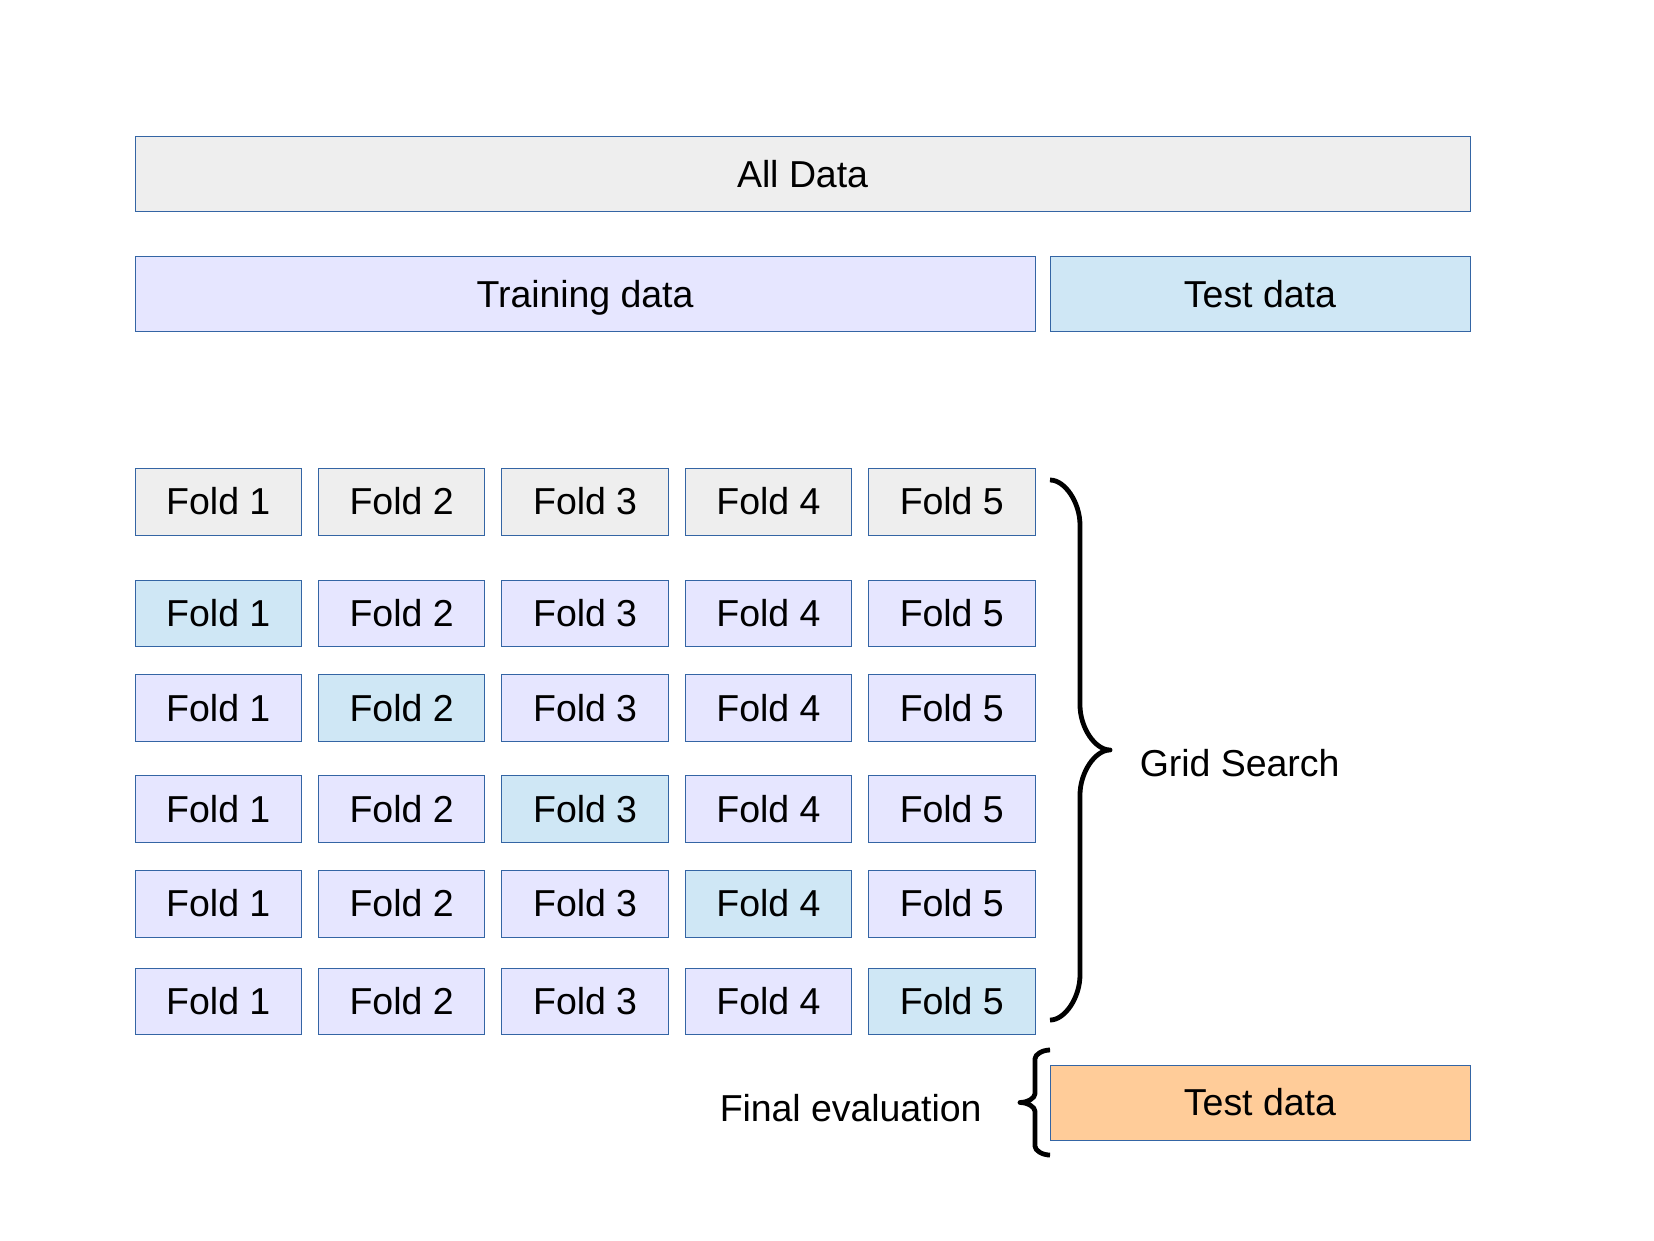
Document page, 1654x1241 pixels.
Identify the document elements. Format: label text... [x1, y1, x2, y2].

text_box Fold 4 [685, 775, 852, 843]
text_box Fold 3 [501, 580, 669, 647]
text_box Fold 2 [318, 580, 485, 647]
text_box Fold 4 [685, 468, 852, 536]
text_box Fold 1 [135, 580, 302, 647]
text_box Training data [135, 256, 1036, 332]
text_box Fold 5 [868, 468, 1036, 536]
text_box Fold 2 [318, 968, 485, 1035]
text_box Fold 5 [868, 968, 1036, 1035]
text_box Fold 5 [868, 674, 1036, 742]
text_box Fold 3 [501, 870, 669, 938]
text_box Fold 1 [135, 468, 302, 536]
text_box Test data [1050, 1065, 1471, 1141]
text_box All Data [135, 136, 1471, 212]
text_box Fold 5 [868, 775, 1036, 843]
text_box Grid Search [1125, 735, 1396, 792]
text_box Fold 2 [318, 870, 485, 938]
text_box Final evaluation [705, 1080, 1006, 1137]
text_box Fold 4 [685, 968, 852, 1035]
text_box Fold 4 [685, 674, 852, 742]
text_box Fold 3 [501, 674, 669, 742]
text_box Fold 3 [501, 468, 669, 536]
text_box Fold 1 [135, 775, 302, 843]
text_box Fold 4 [685, 580, 852, 647]
text_box Fold 2 [318, 775, 485, 843]
text_box Fold 1 [135, 870, 302, 938]
text_box Fold 2 [318, 468, 485, 536]
text_box Fold 1 [135, 968, 302, 1035]
text_box Fold 1 [135, 674, 302, 742]
text_box Fold 4 [685, 870, 852, 938]
text_box Fold 2 [318, 674, 485, 742]
text_box Fold 3 [501, 775, 669, 843]
text_box Fold 3 [501, 968, 669, 1035]
text_box Test data [1050, 256, 1471, 332]
text_box Fold 5 [868, 870, 1036, 938]
text_box Fold 5 [868, 580, 1036, 647]
